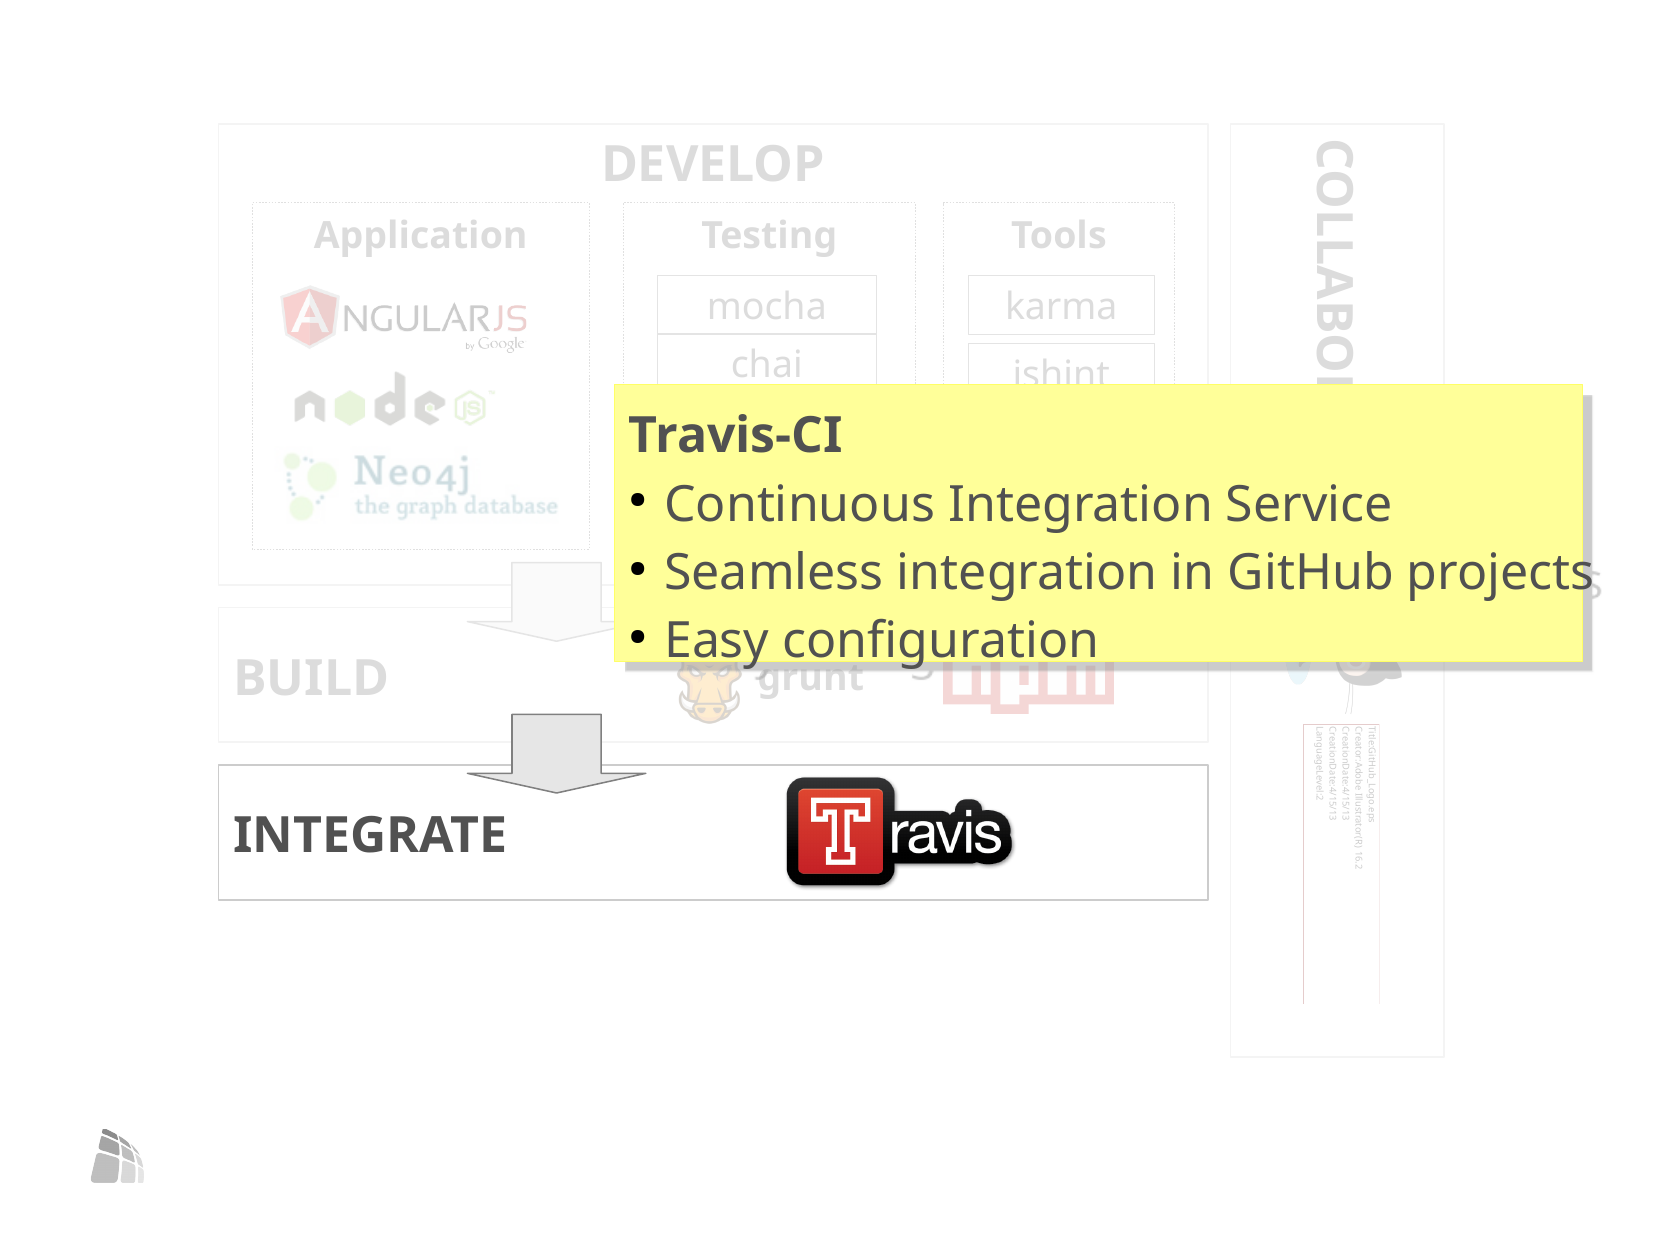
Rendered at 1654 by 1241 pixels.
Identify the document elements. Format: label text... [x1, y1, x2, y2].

text_box INTEGRATE [218, 765, 1208, 900]
text_box [200, 106, 1536, 1063]
picture [82, 1129, 144, 1183]
picture [784, 775, 1017, 891]
text_box Travis-CI Continuous Integration Service Seamless integration in GitHub projects Easy configuration [614, 384, 1583, 662]
